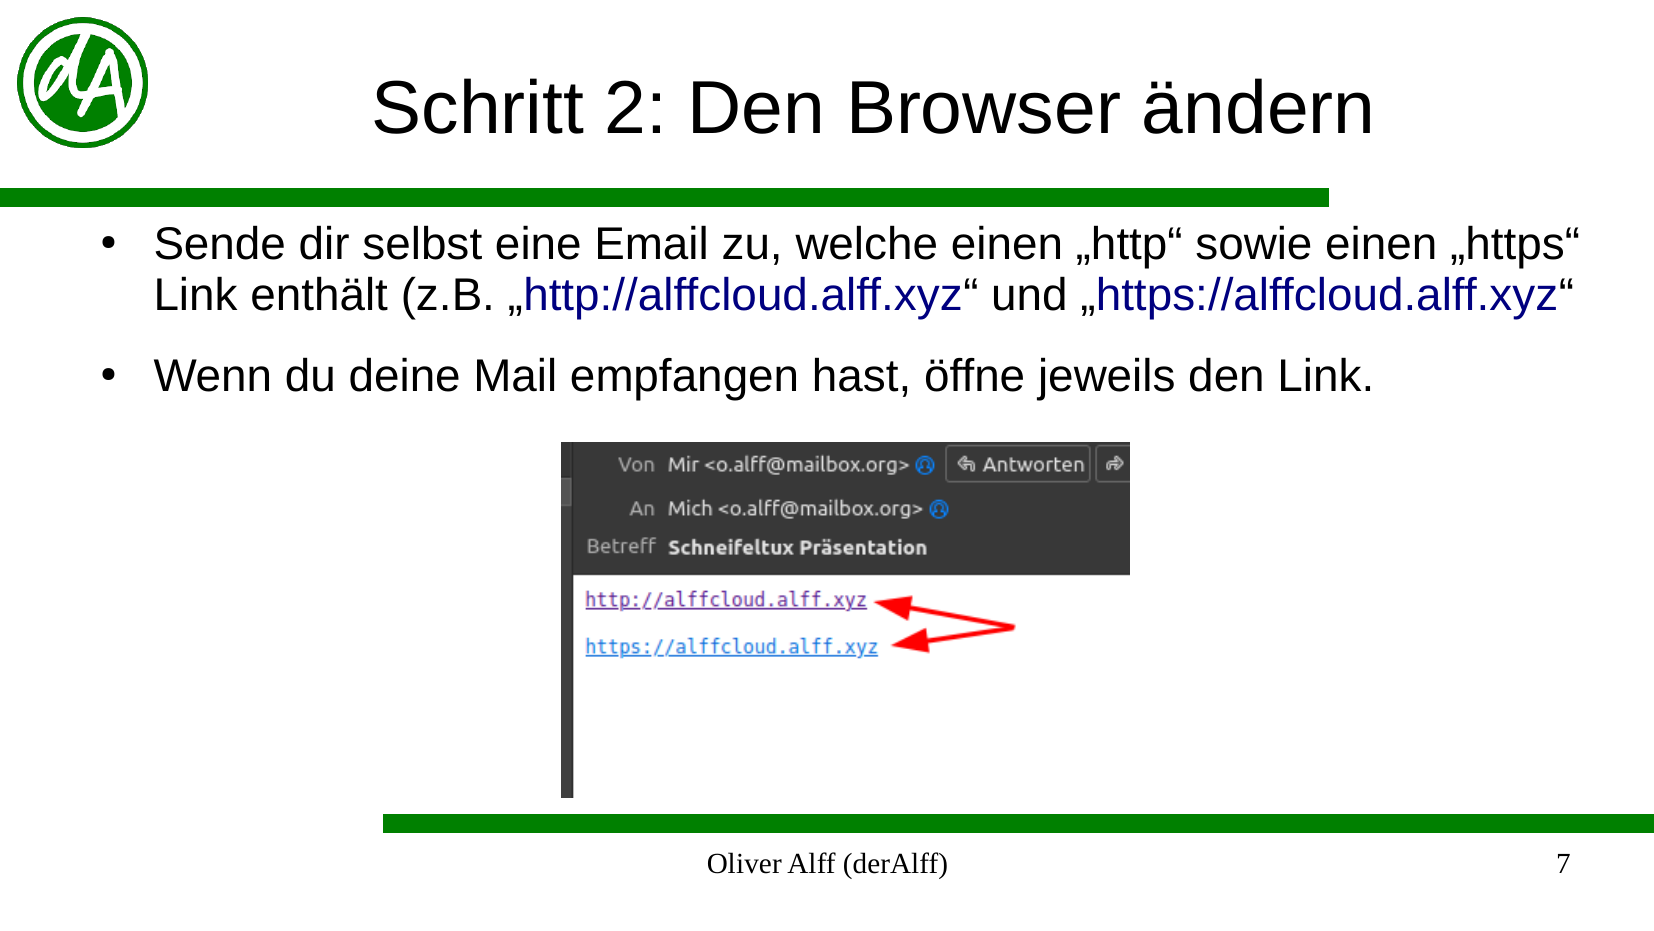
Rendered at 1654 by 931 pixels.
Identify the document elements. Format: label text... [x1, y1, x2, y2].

picture [17, 17, 148, 148]
picture [561, 442, 1130, 798]
title Schritt 2: Den Browser ändern [177, 37, 1571, 178]
list Sende dir selbst eine Email zu, welche einen „http“ sowie einen „https“ Link enthält (z.B. „http://alffcloud.alff.xyz“ und „https://alffcloud.alff.xyz“ Wenn du deine Mail empfangen hast, öffne jeweils den Link. [82, 217, 1595, 798]
